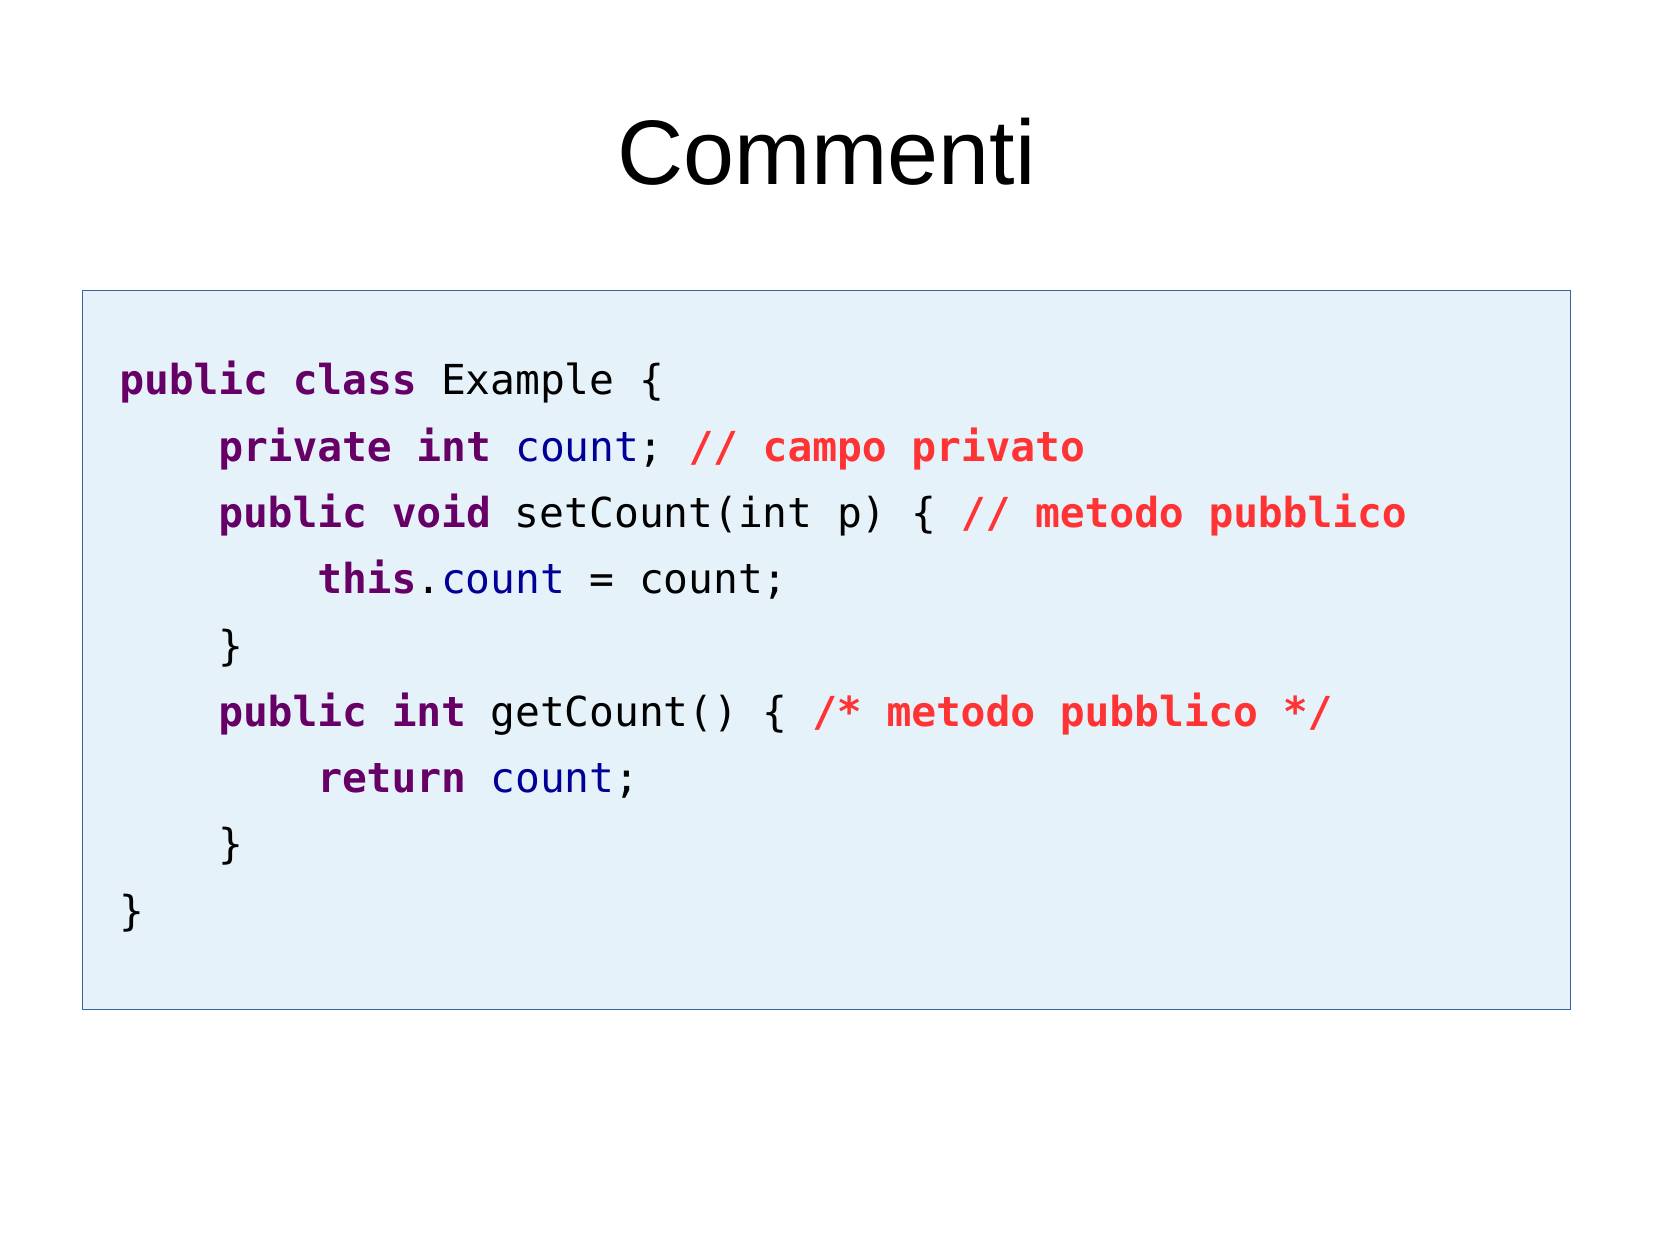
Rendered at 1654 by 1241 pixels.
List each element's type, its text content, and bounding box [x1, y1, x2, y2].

list public class Example { private int count; // campo privato public void setCount(int p) { // metodo pubblico this.count = count; } public int getCount() { /* metodo pubblico */ return count; } } [82, 290, 1571, 1010]
title Commenti [82, 49, 1571, 257]
